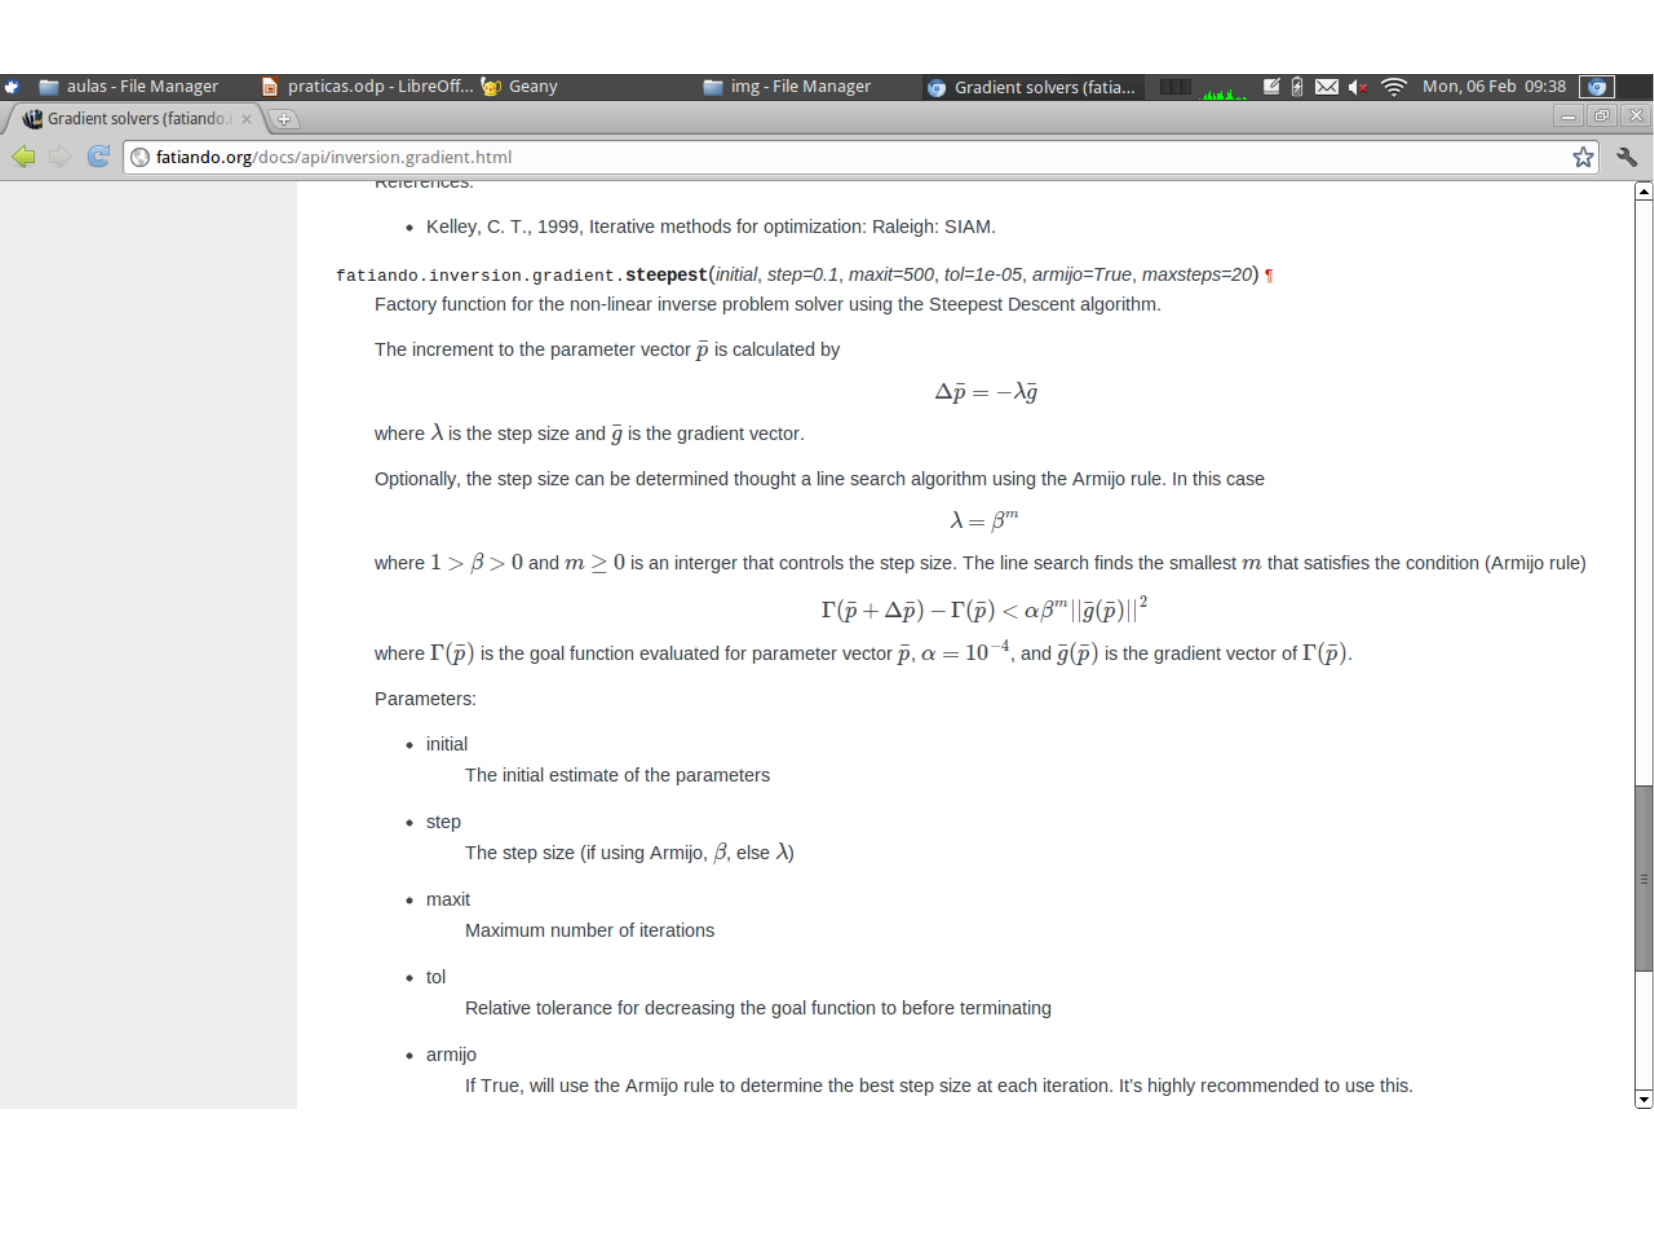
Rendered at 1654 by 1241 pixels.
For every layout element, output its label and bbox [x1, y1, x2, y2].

picture [0, 74, 1654, 1109]
